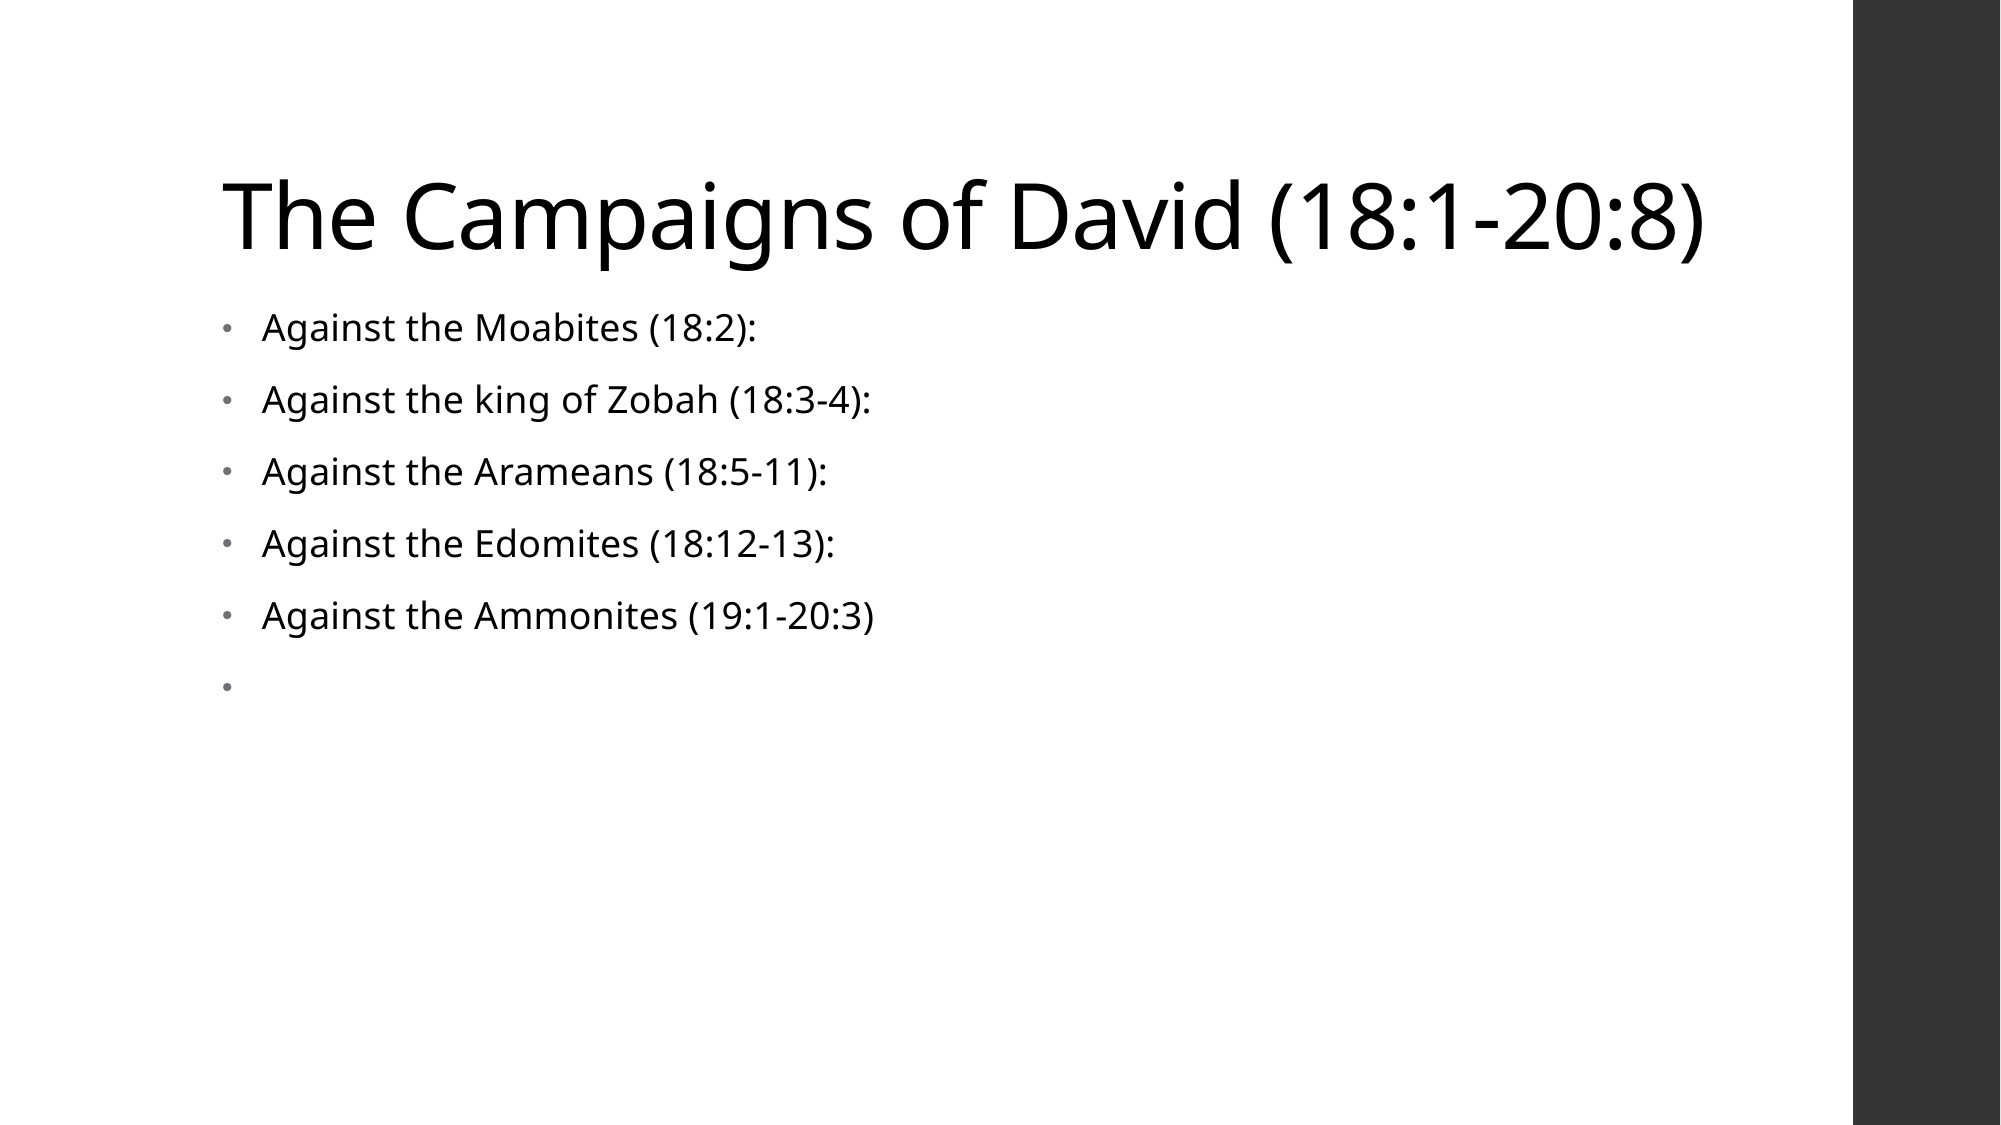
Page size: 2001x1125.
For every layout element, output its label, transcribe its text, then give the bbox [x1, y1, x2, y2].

title The Campaigns of David (18:1-20:8) [206, 60, 1797, 278]
list Against the Moabites (18:2): Against the king of Zobah (18:3-4): Against the Arameans (18:5-11): Against the Edomites (18:12-13): Against the Ammonites (19:1-20:3) [206, 299, 1617, 1014]
